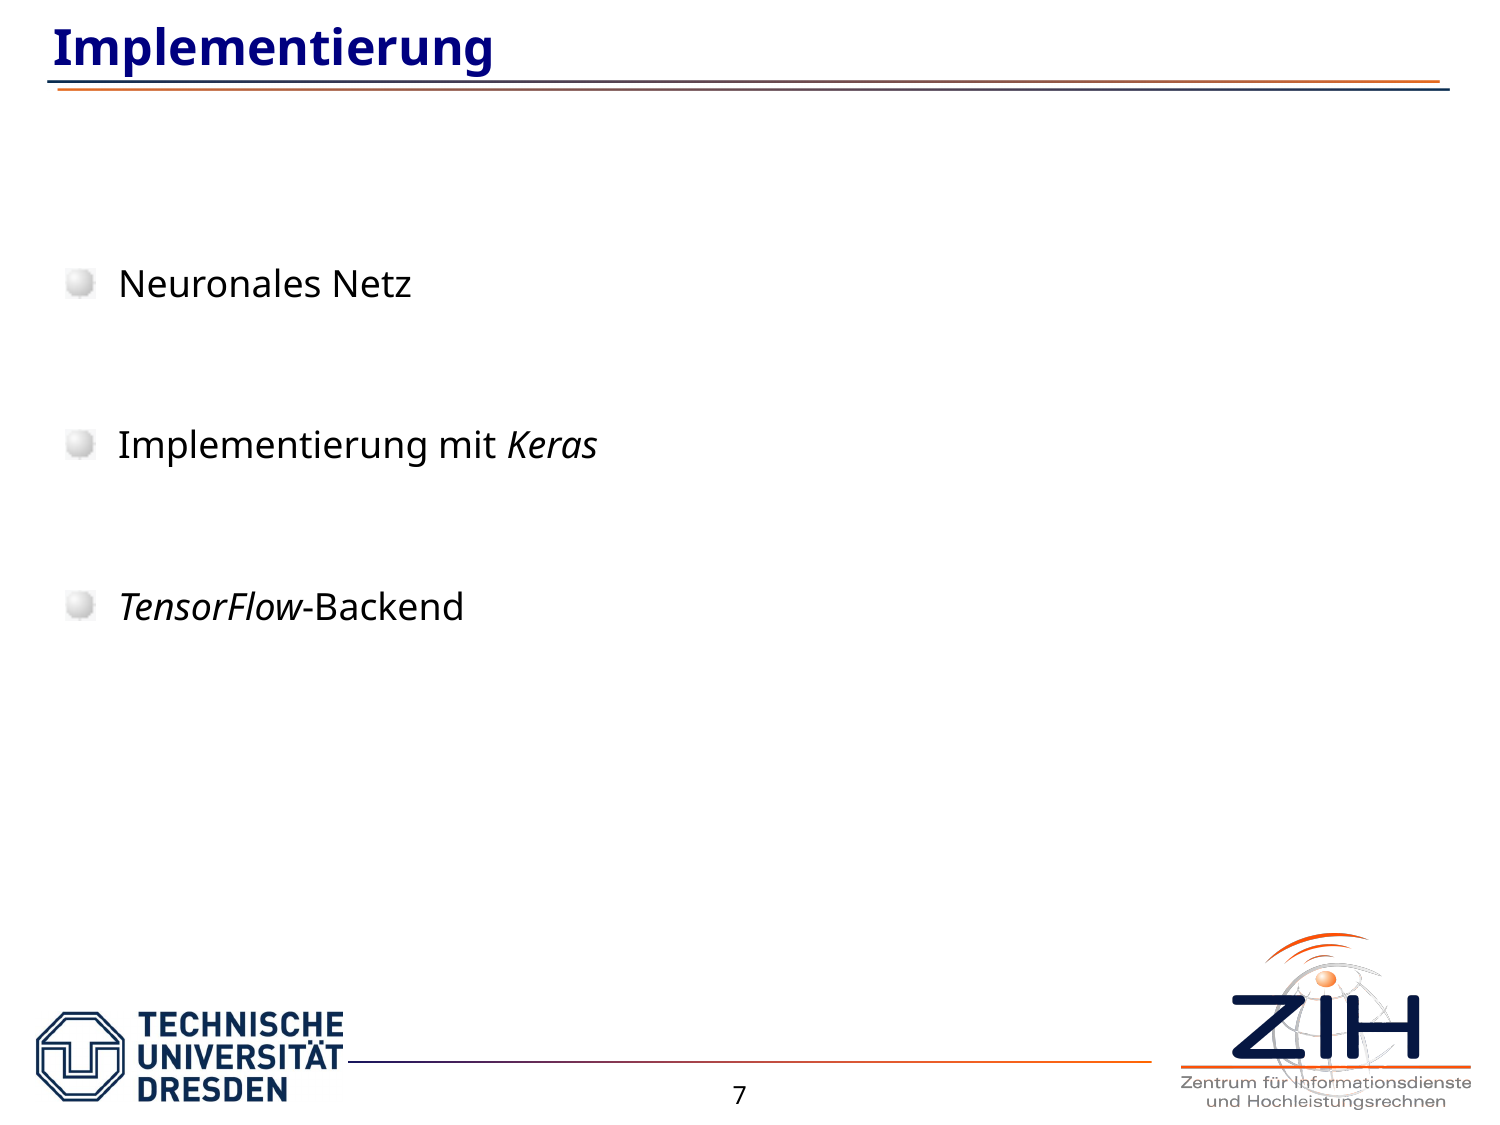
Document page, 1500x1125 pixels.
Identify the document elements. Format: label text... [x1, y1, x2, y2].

title Implementierung [53, 12, 1453, 81]
picture [1181, 933, 1471, 1110]
picture [35, 1011, 343, 1102]
list Neuronales Netz Implementierung mit Keras TensorFlow-Backend [29, 118, 1418, 771]
picture [47, 80, 1450, 91]
